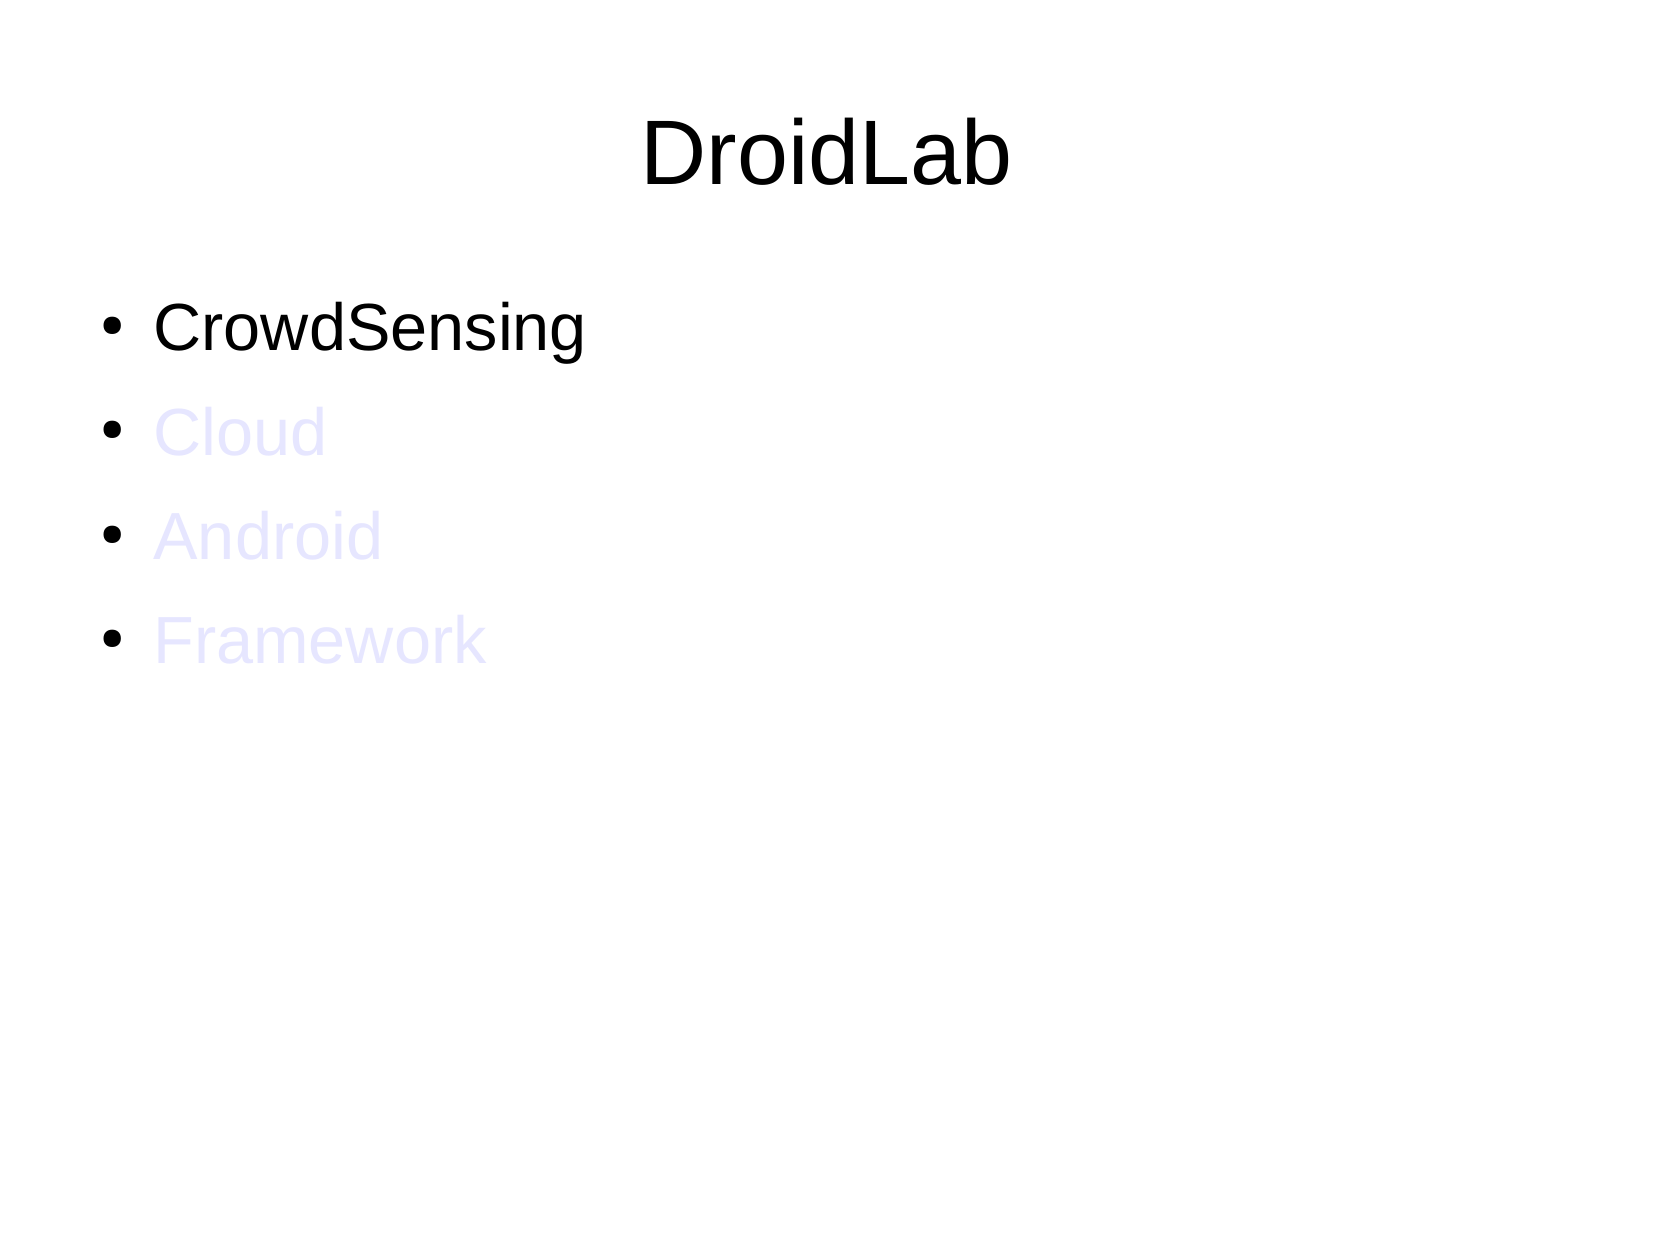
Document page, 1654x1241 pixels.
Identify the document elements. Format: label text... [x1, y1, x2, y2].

title DroidLab [82, 49, 1571, 257]
list CrowdSensing Cloud Android Framework [82, 290, 1571, 1109]
